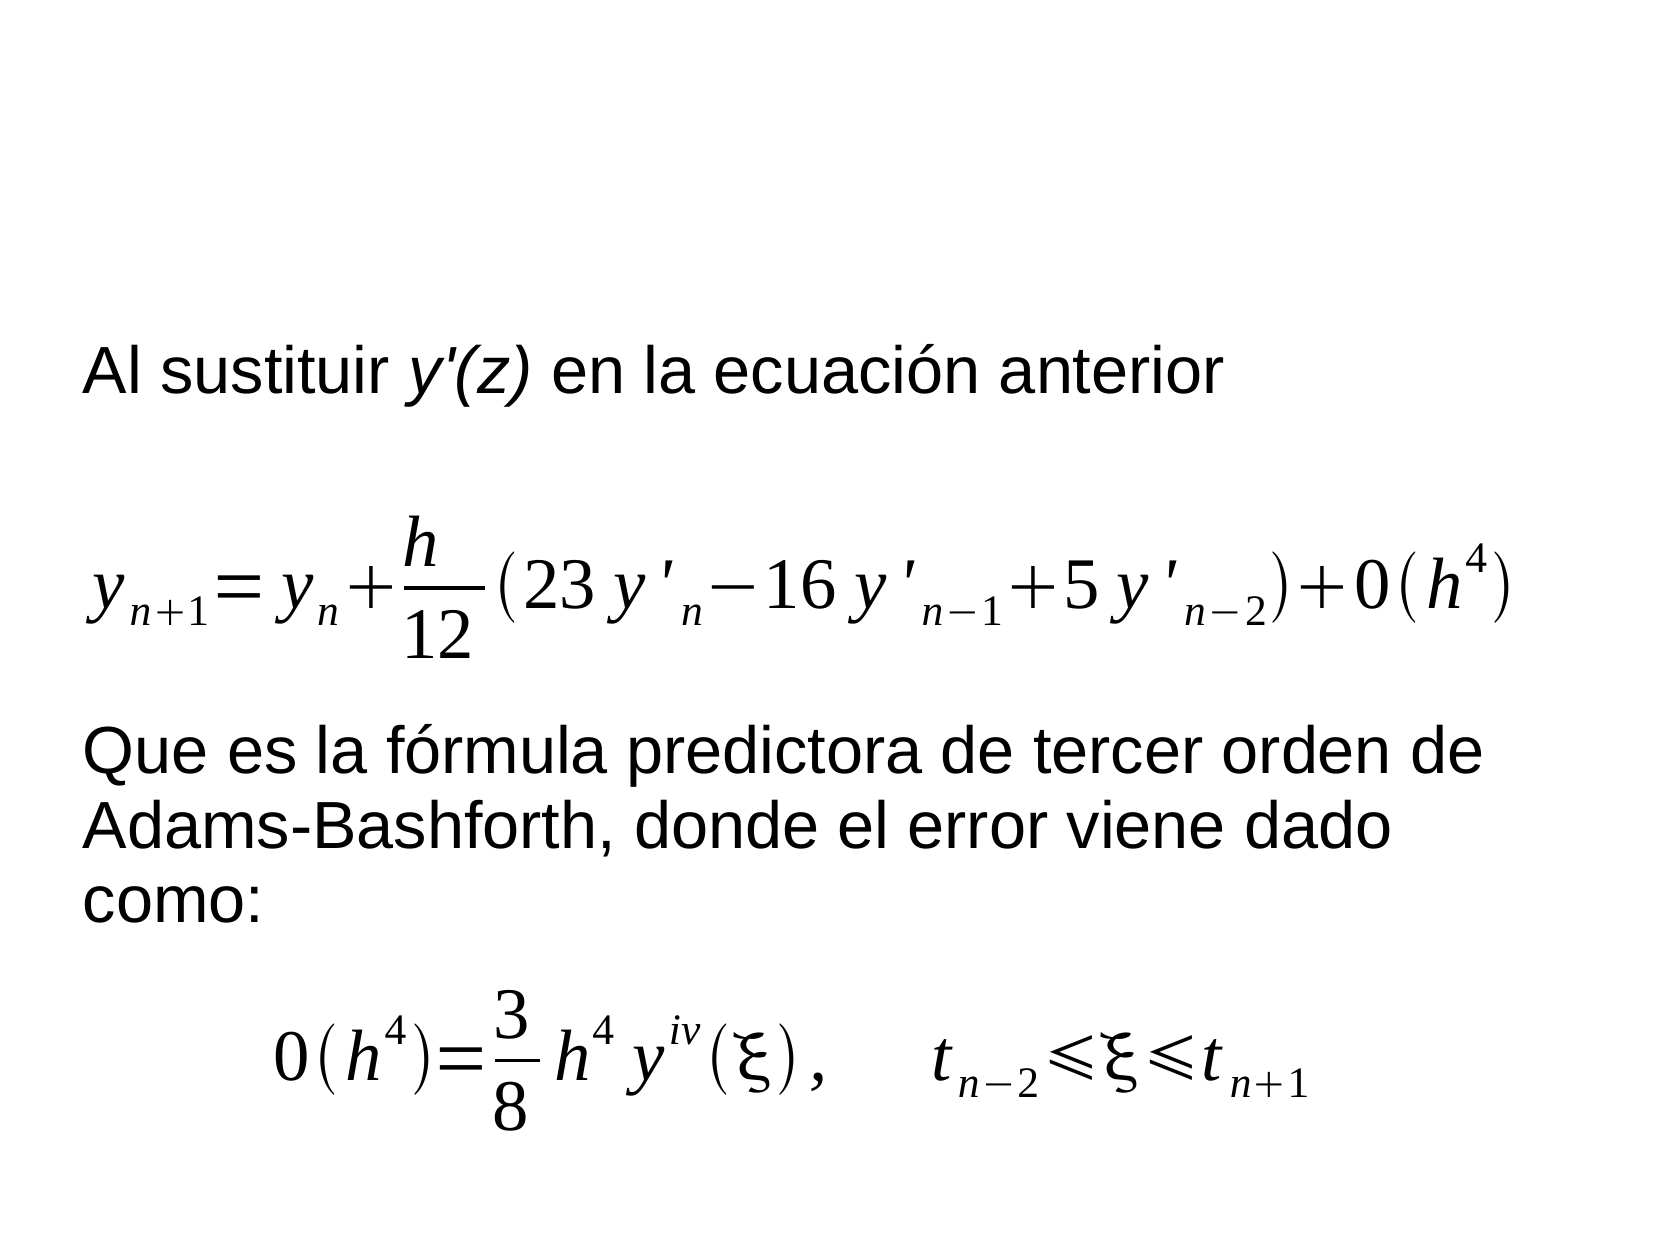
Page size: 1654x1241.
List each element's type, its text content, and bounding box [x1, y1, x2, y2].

chart [76, 501, 1520, 674]
subtitle Al sustituir y'(z) en la ecuación anterior [82, 297, 1571, 443]
text_box Que es la fórmula predictora de tercer orden de Adams-Bashforth, donde el error viene dado como: [82, 712, 1571, 938]
chart [265, 974, 1316, 1147]
